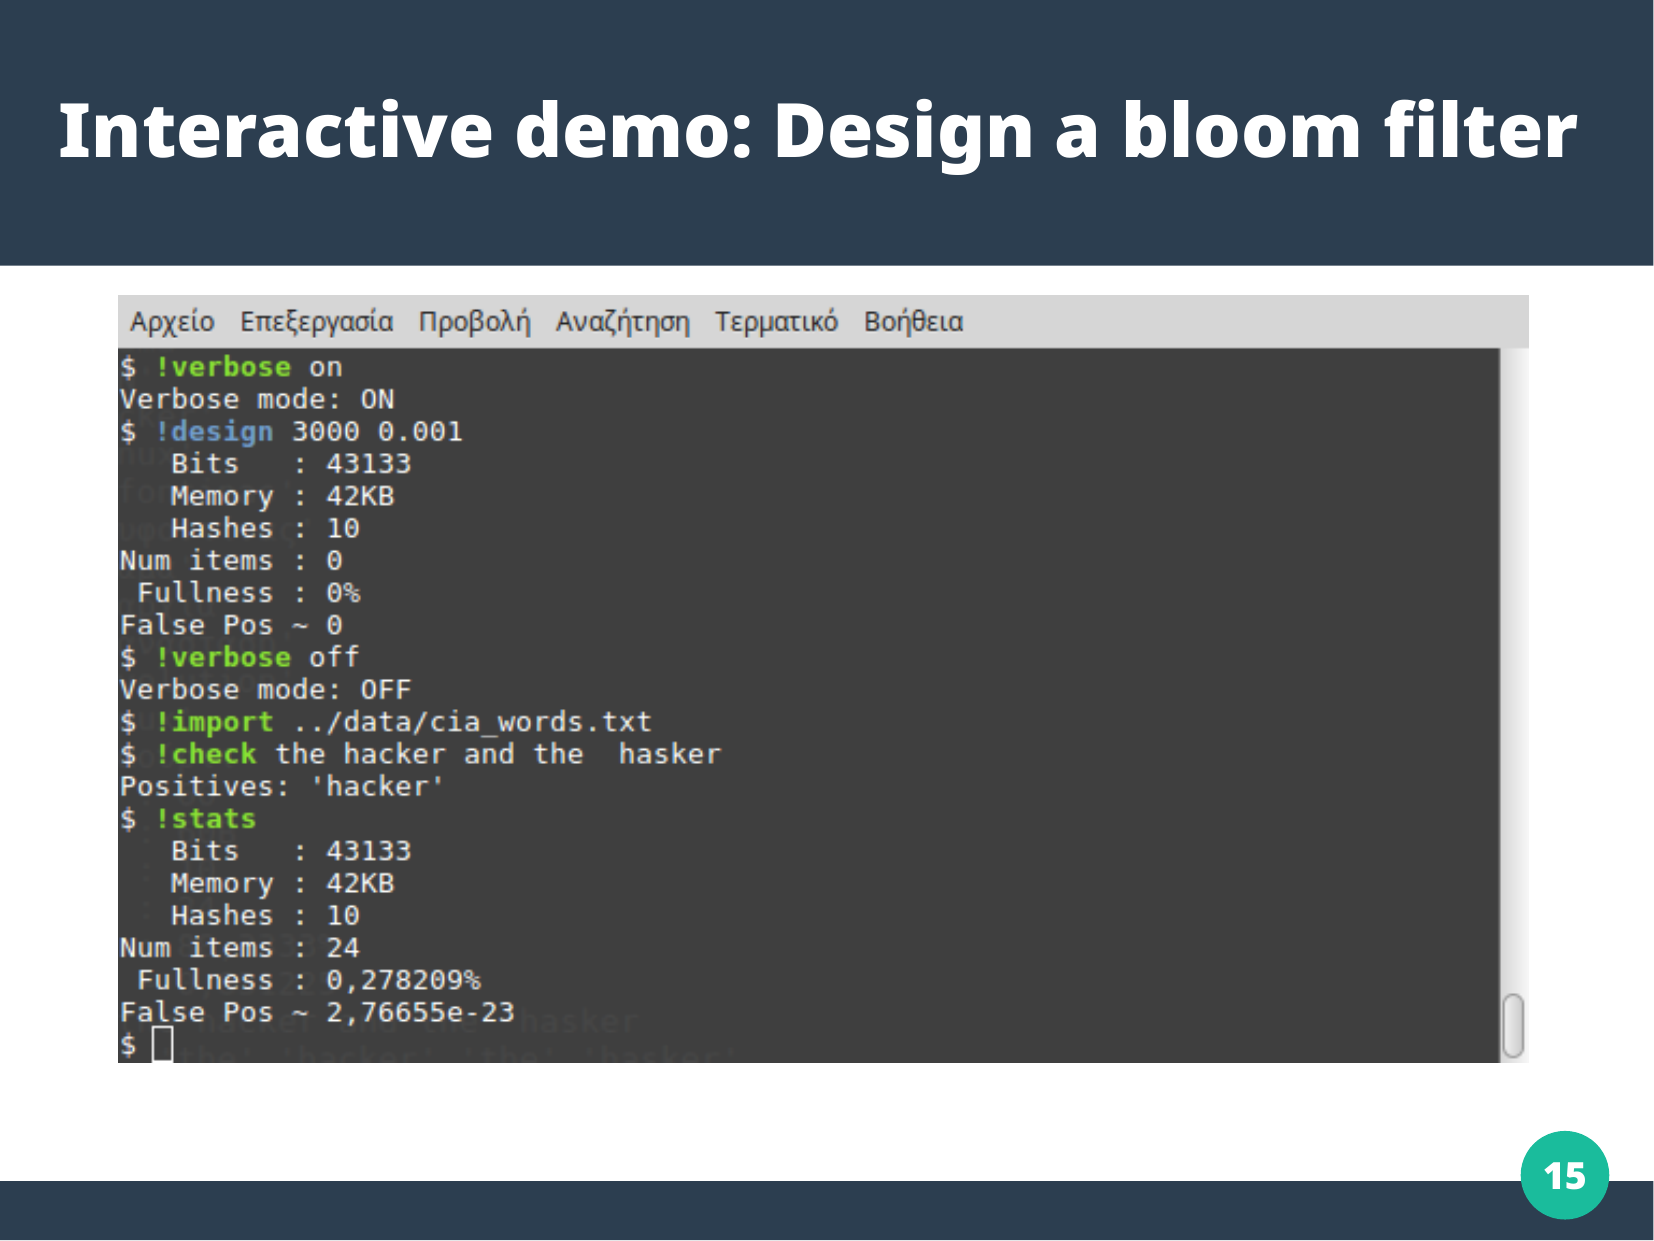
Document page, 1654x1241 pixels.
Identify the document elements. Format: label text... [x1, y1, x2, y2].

title Interactive demo: Design a bloom filter [59, 49, 1595, 207]
picture [118, 295, 1529, 1063]
